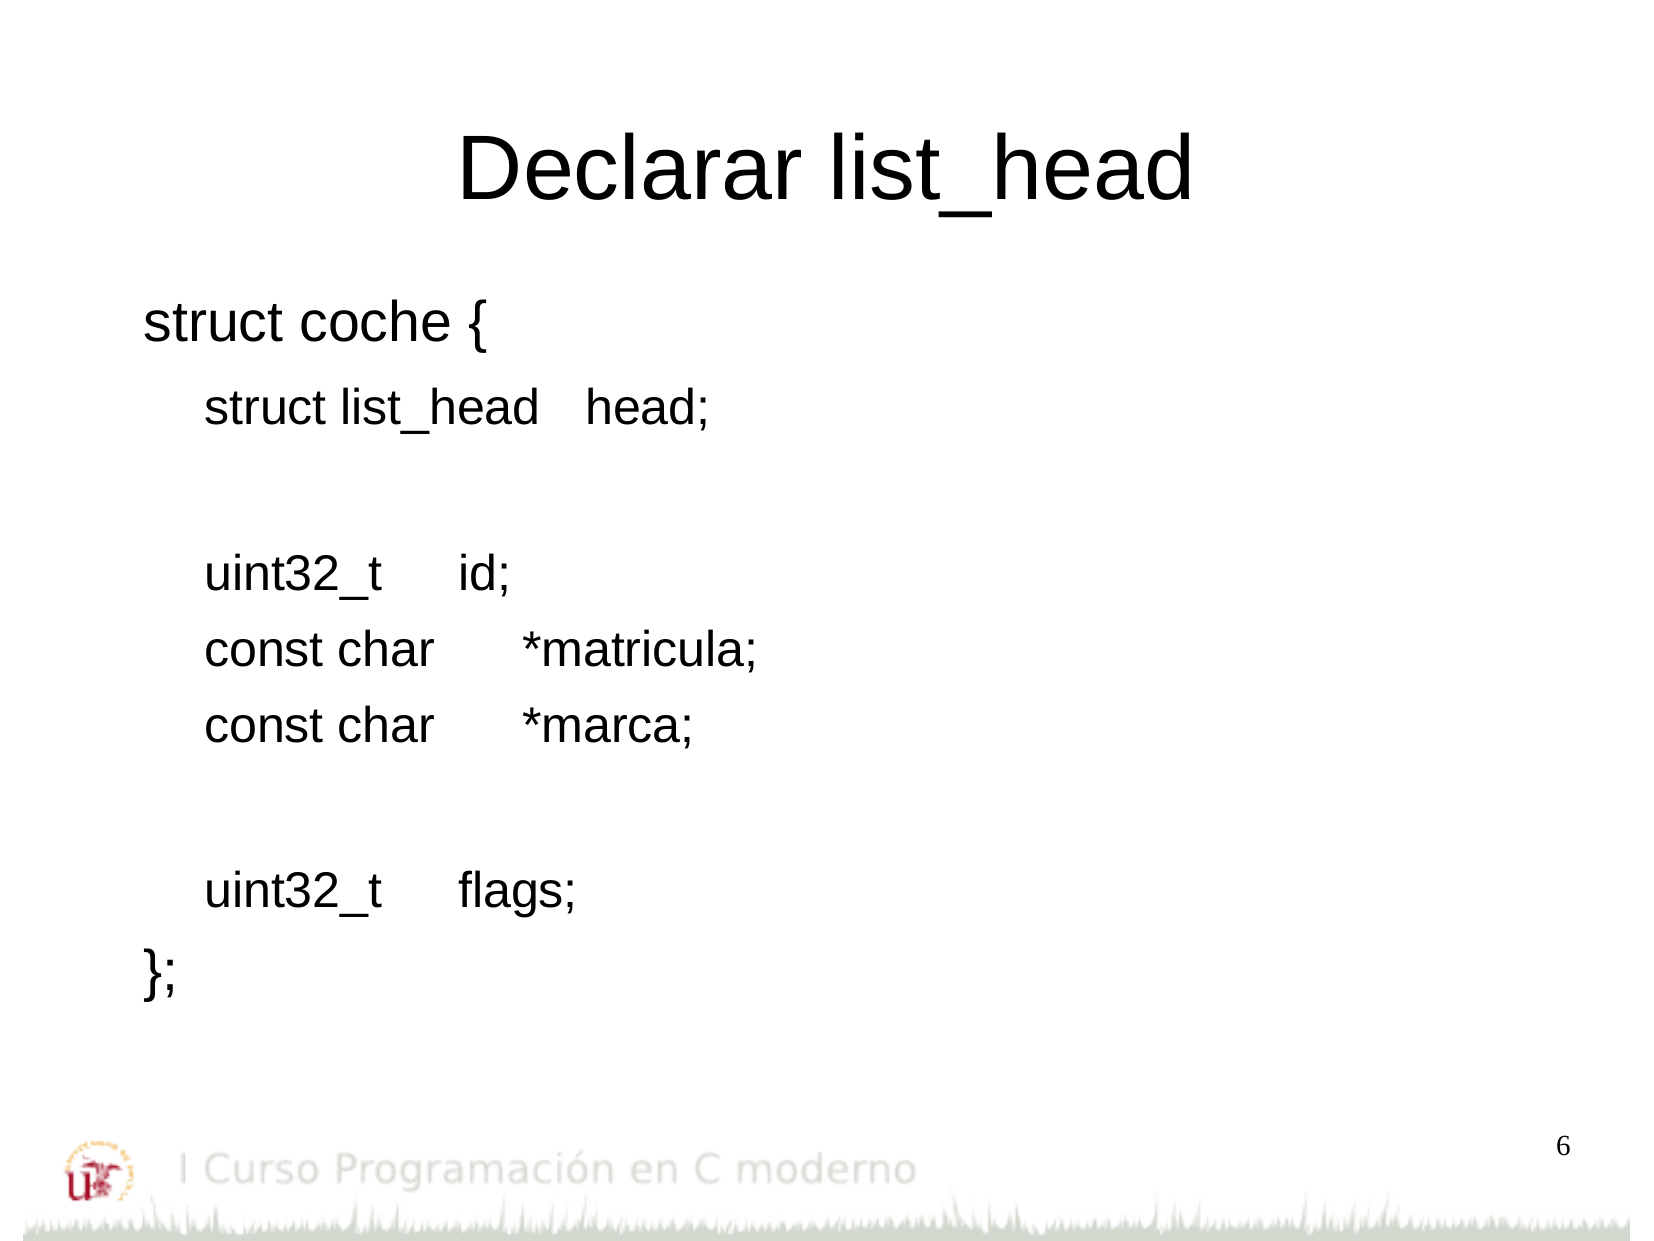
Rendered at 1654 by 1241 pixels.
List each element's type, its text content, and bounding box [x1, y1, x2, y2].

picture [23, 1136, 1630, 1241]
list struct coche { struct list_head head; uint32_t id; const char *matricula; const char *marca; uint32_t flags; }; [82, 290, 1538, 1010]
title Declarar list_head [82, 64, 1571, 272]
